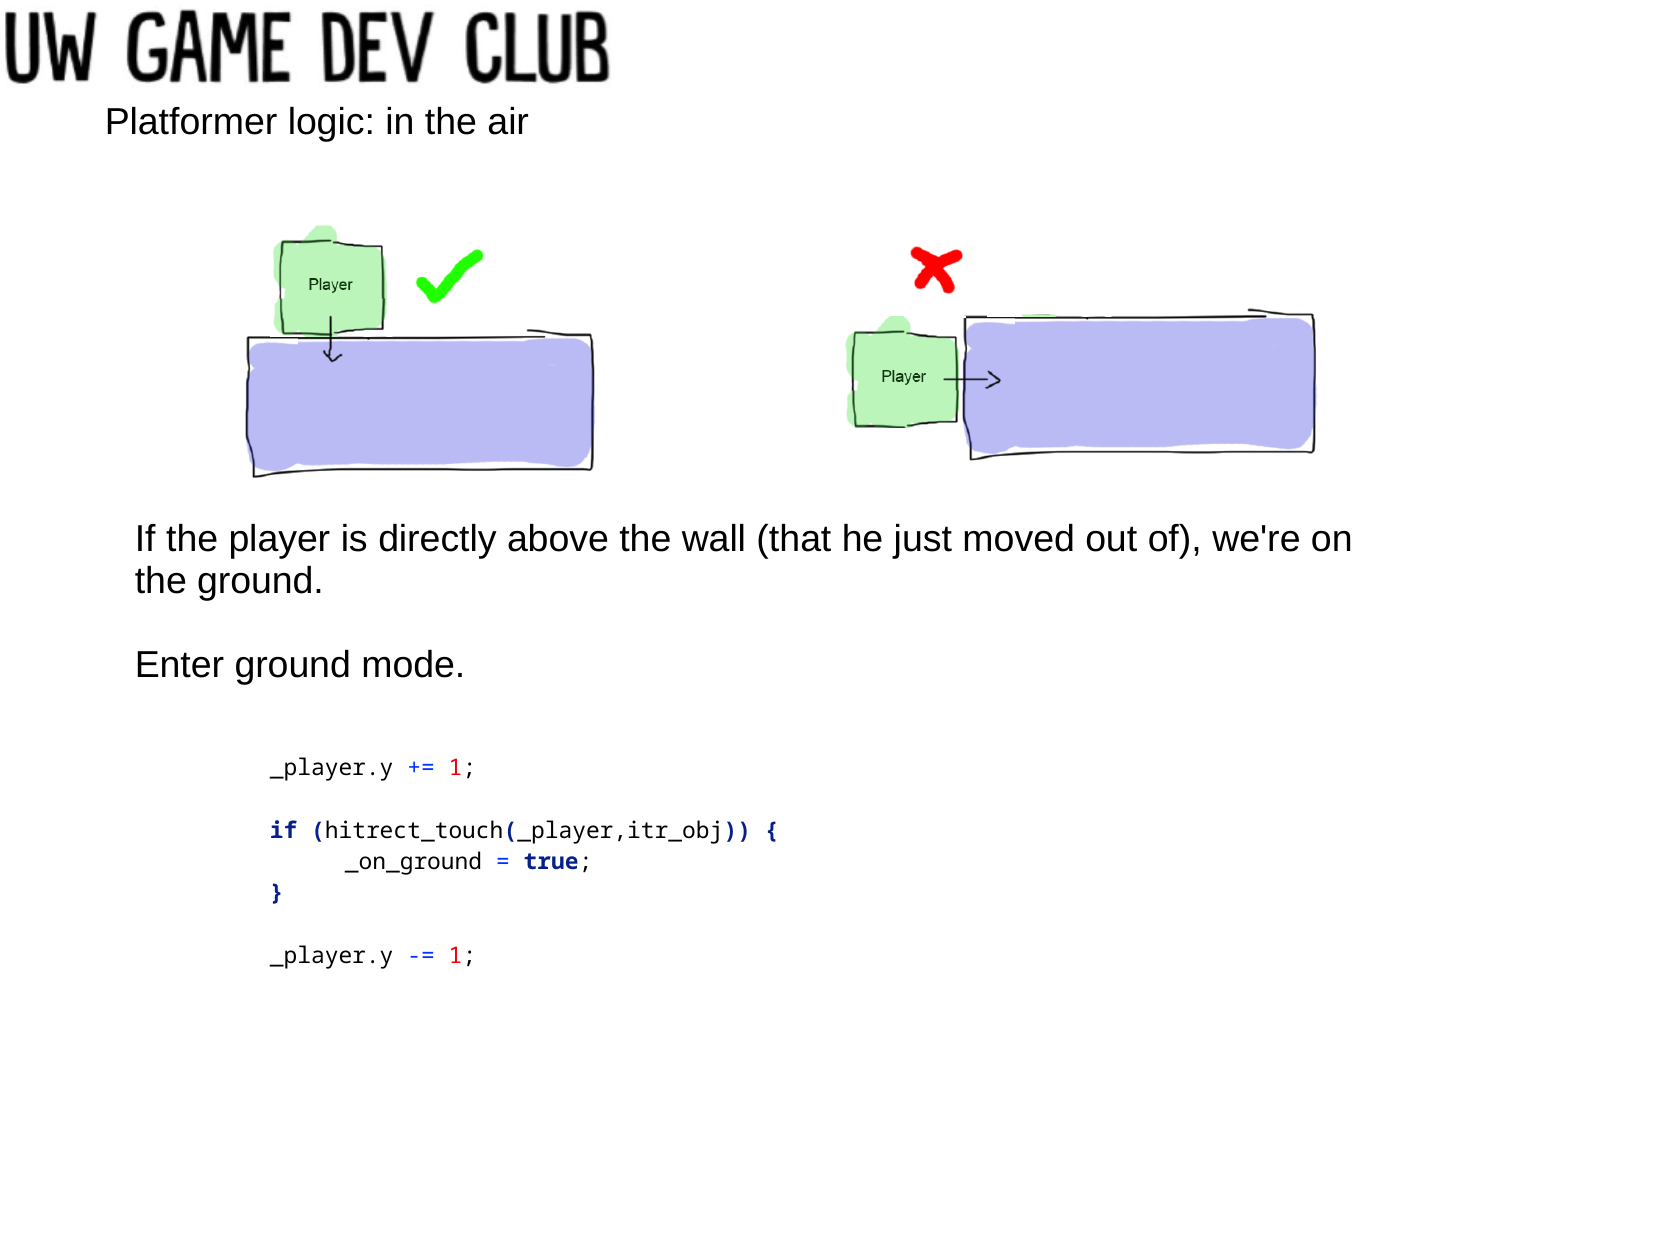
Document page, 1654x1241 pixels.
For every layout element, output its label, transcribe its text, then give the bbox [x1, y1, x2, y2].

picture [225, 212, 608, 496]
text_box _player.y += 1; if (hitrect_touch(_player,itr_obj)) { _on_ground = true; } _player.y -= 1; [255, 743, 1306, 961]
picture [1, 0, 617, 90]
picture [825, 224, 1334, 478]
text_box Platformer logic: in the air [90, 93, 676, 151]
text_box If the player is directly above the wall (that he just moved out of), we're on the ground. Enter ground mode. [120, 510, 1426, 693]
